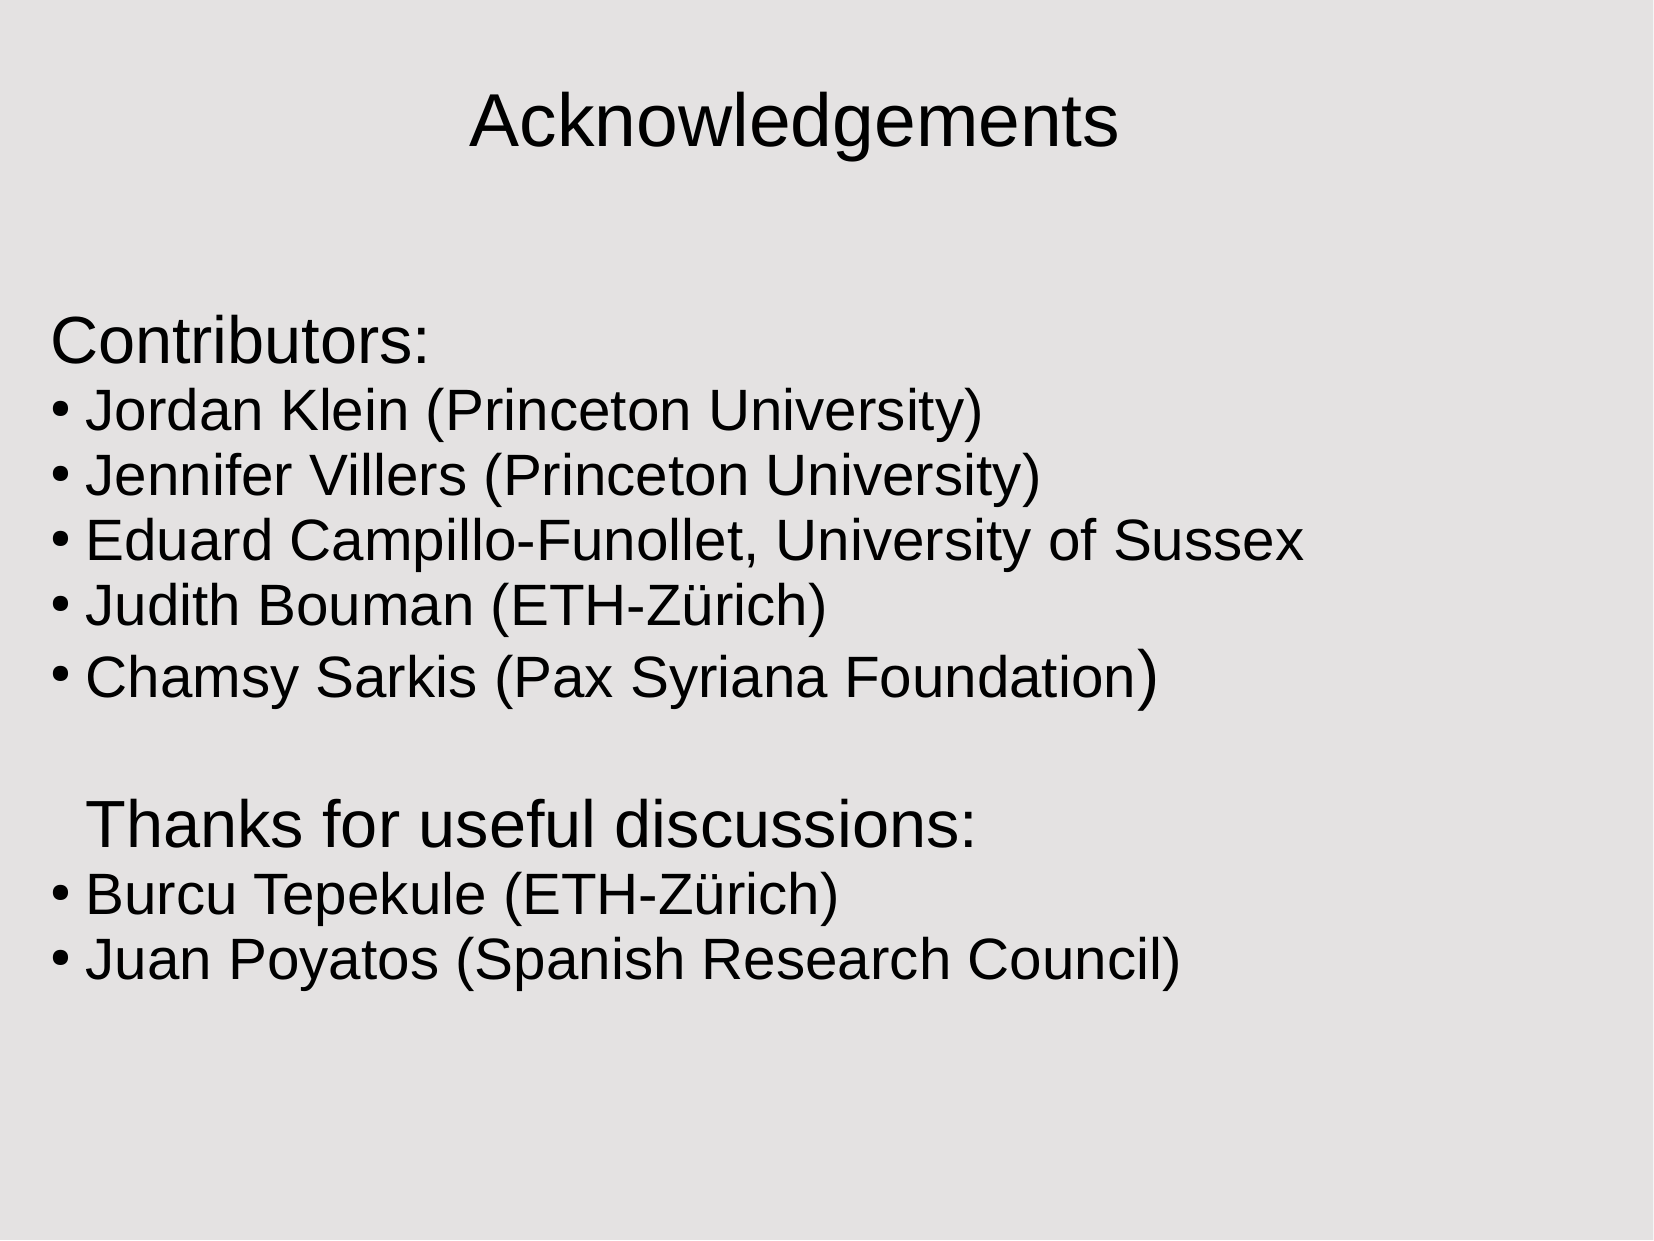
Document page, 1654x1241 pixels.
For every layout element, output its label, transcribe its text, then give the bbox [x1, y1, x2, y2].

text_box Contributors: Jordan Klein (Princeton University) Jennifer Villers (Princeton University) Eduard Campillo-Funollet, University of Sussex Judith Bouman (ETH-Zürich) Chamsy Sarkis (Pax Syriana Foundation) Thanks for useful discussions: Burcu Tepekule (ETH-Zürich) Juan Poyatos (Spanish Research Council) [35, 295, 1637, 1000]
text_box Acknowledgements [454, 70, 1136, 170]
